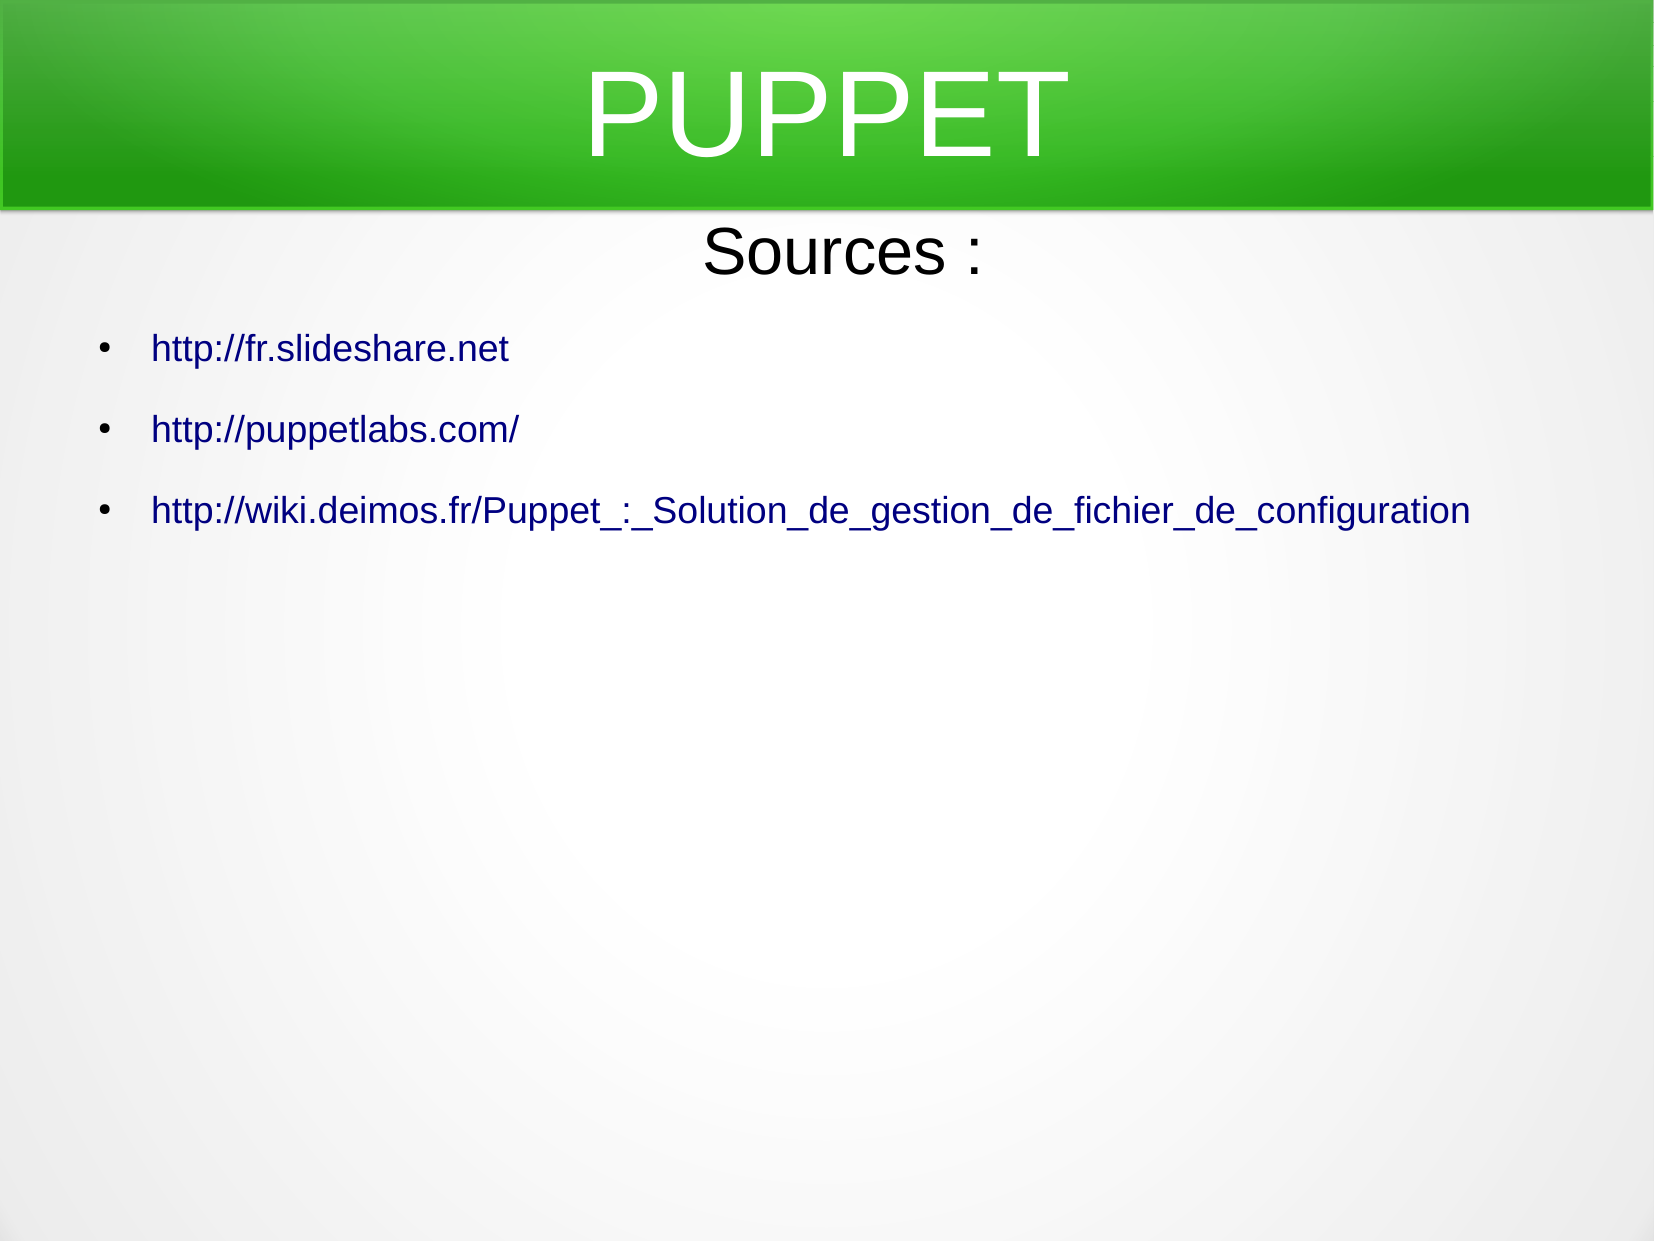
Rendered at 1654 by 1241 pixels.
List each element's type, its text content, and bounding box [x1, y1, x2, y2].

title PUPPET [82, 45, 1571, 183]
list Sources : http://fr.slideshare.net http://puppetlabs.com/ http://wiki.deimos.fr/Puppet_:_Solution_de_gestion_de_fichier_de_configuration [80, 213, 1536, 934]
